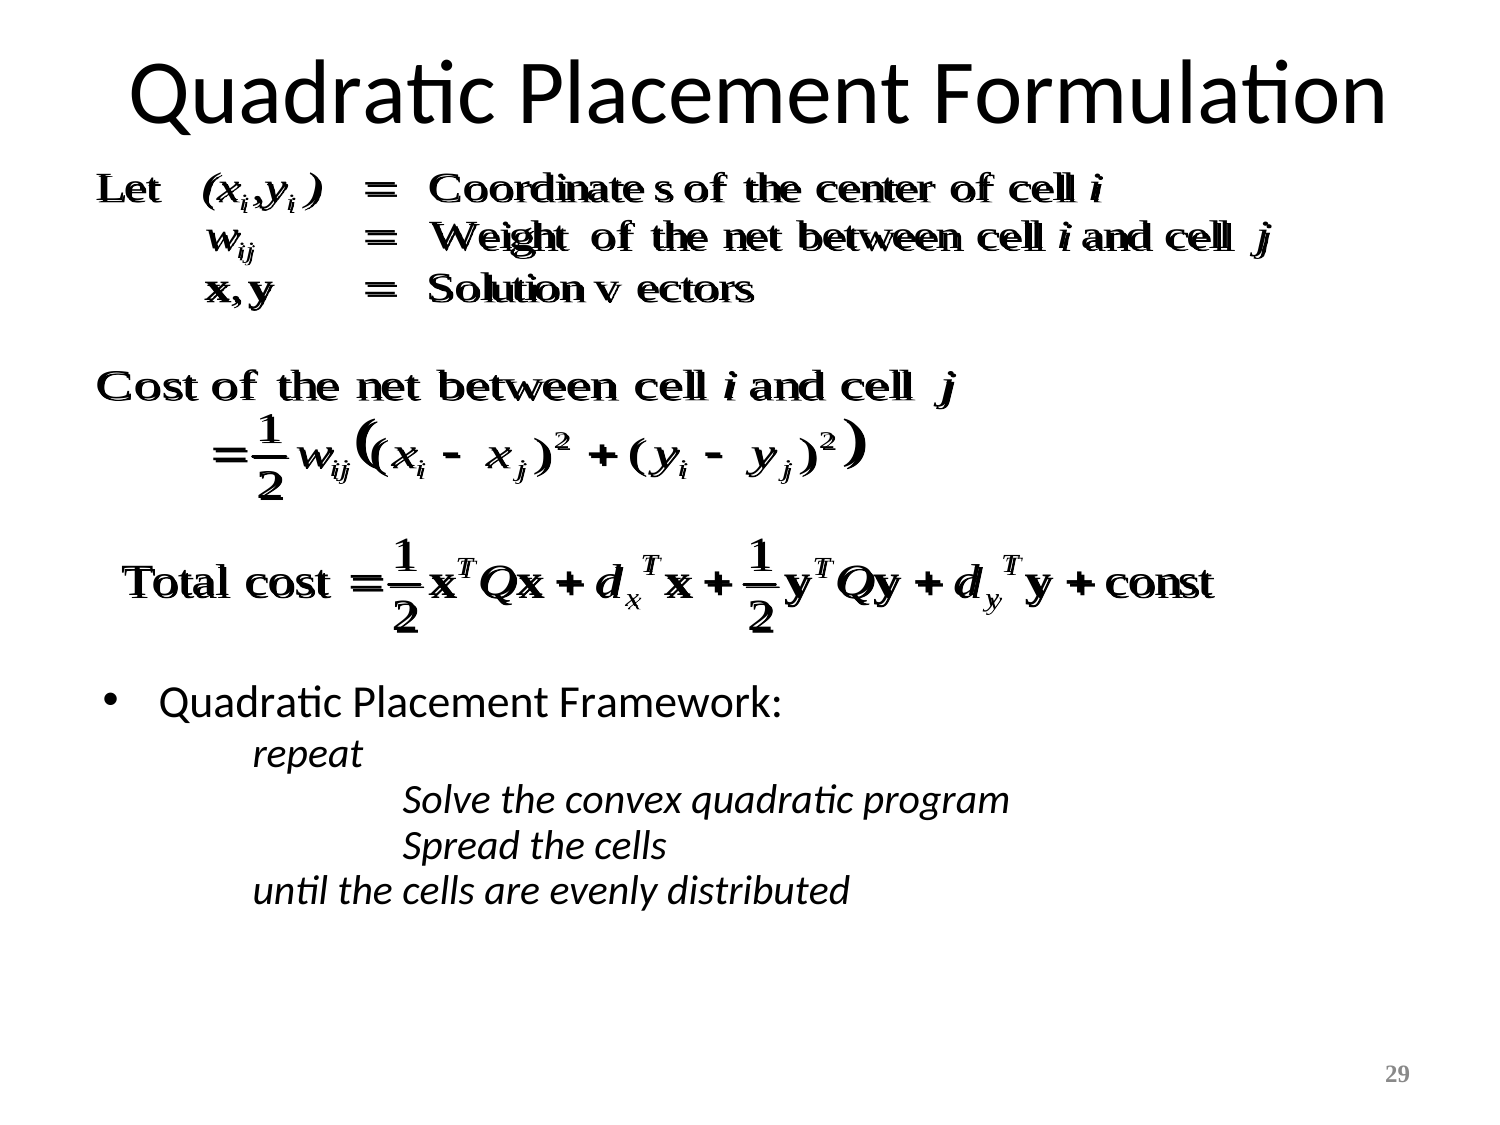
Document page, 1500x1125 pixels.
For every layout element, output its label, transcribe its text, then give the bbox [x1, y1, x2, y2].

chart [87, 112, 1276, 317]
list Quadratic Placement Framework: repeat Solve the convex quadratic program Spread the cells until the cells are evenly distributed [87, 675, 1426, 976]
chart [87, 362, 962, 503]
chart [114, 525, 1225, 638]
text_box <number> [1074, 1042, 1426, 1103]
title Quadratic Placement Formulation [81, 35, 1438, 138]
